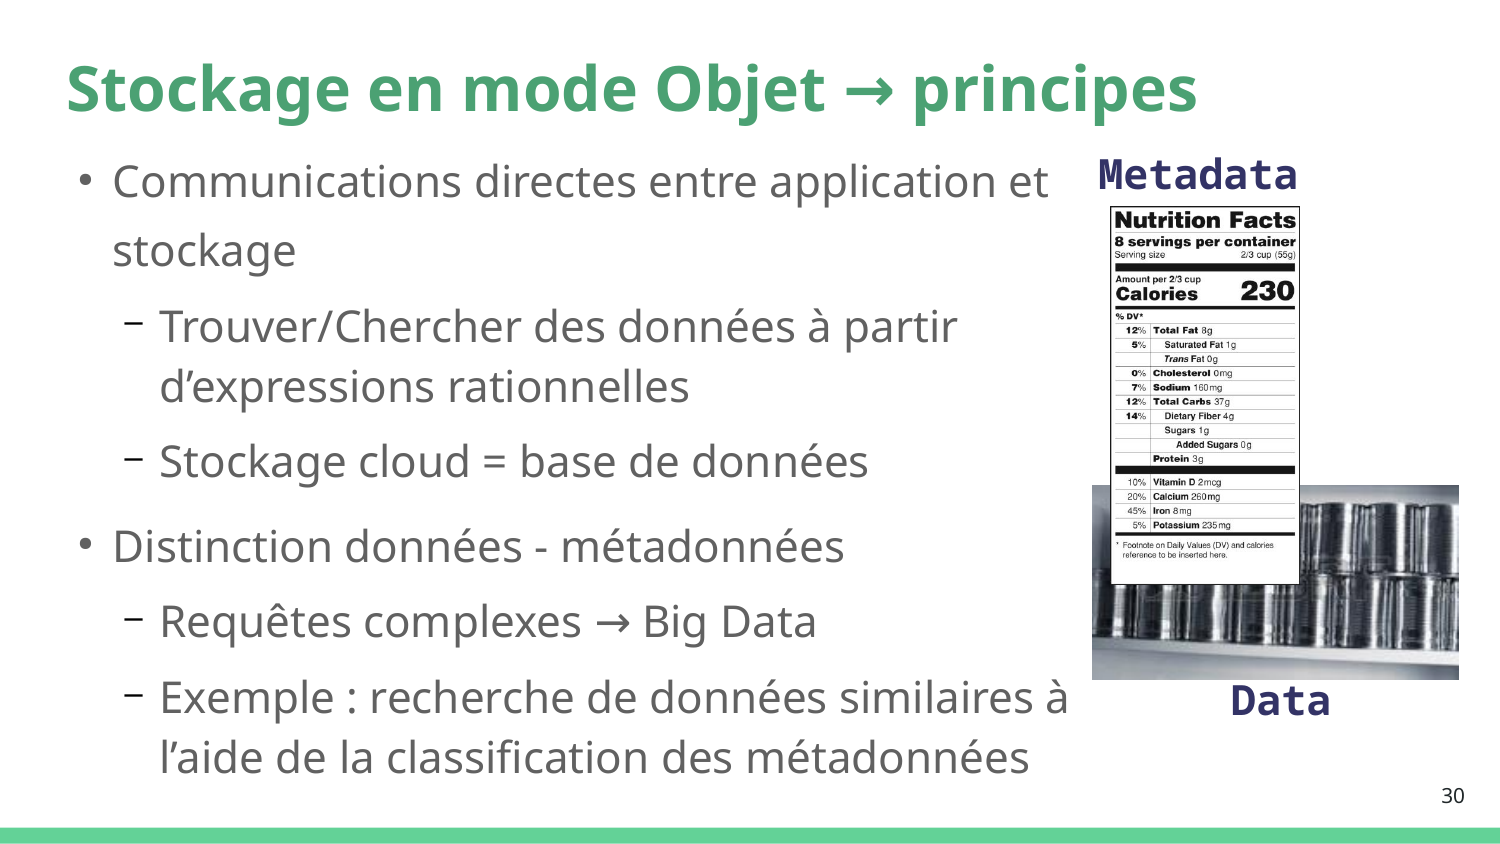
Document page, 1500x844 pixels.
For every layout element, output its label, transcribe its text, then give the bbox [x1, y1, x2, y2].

slide_number <numéro> [1389, 764, 1480, 830]
title Stockage en mode Objet → principes [51, 23, 1449, 117]
picture [1093, 207, 1459, 680]
text_box Data [1216, 663, 1397, 733]
text_box Metadata [1083, 137, 1314, 207]
list Communications directes entre application et stockage Trouver/Chercher des données à partir d’expressions rationnelles Stockage cloud = base de données Distinction données - métadonnées Requêtes complexes → Big Data Exemple : recherche de données similaires à l’aide de la classification des métadonnées [51, 126, 1093, 836]
